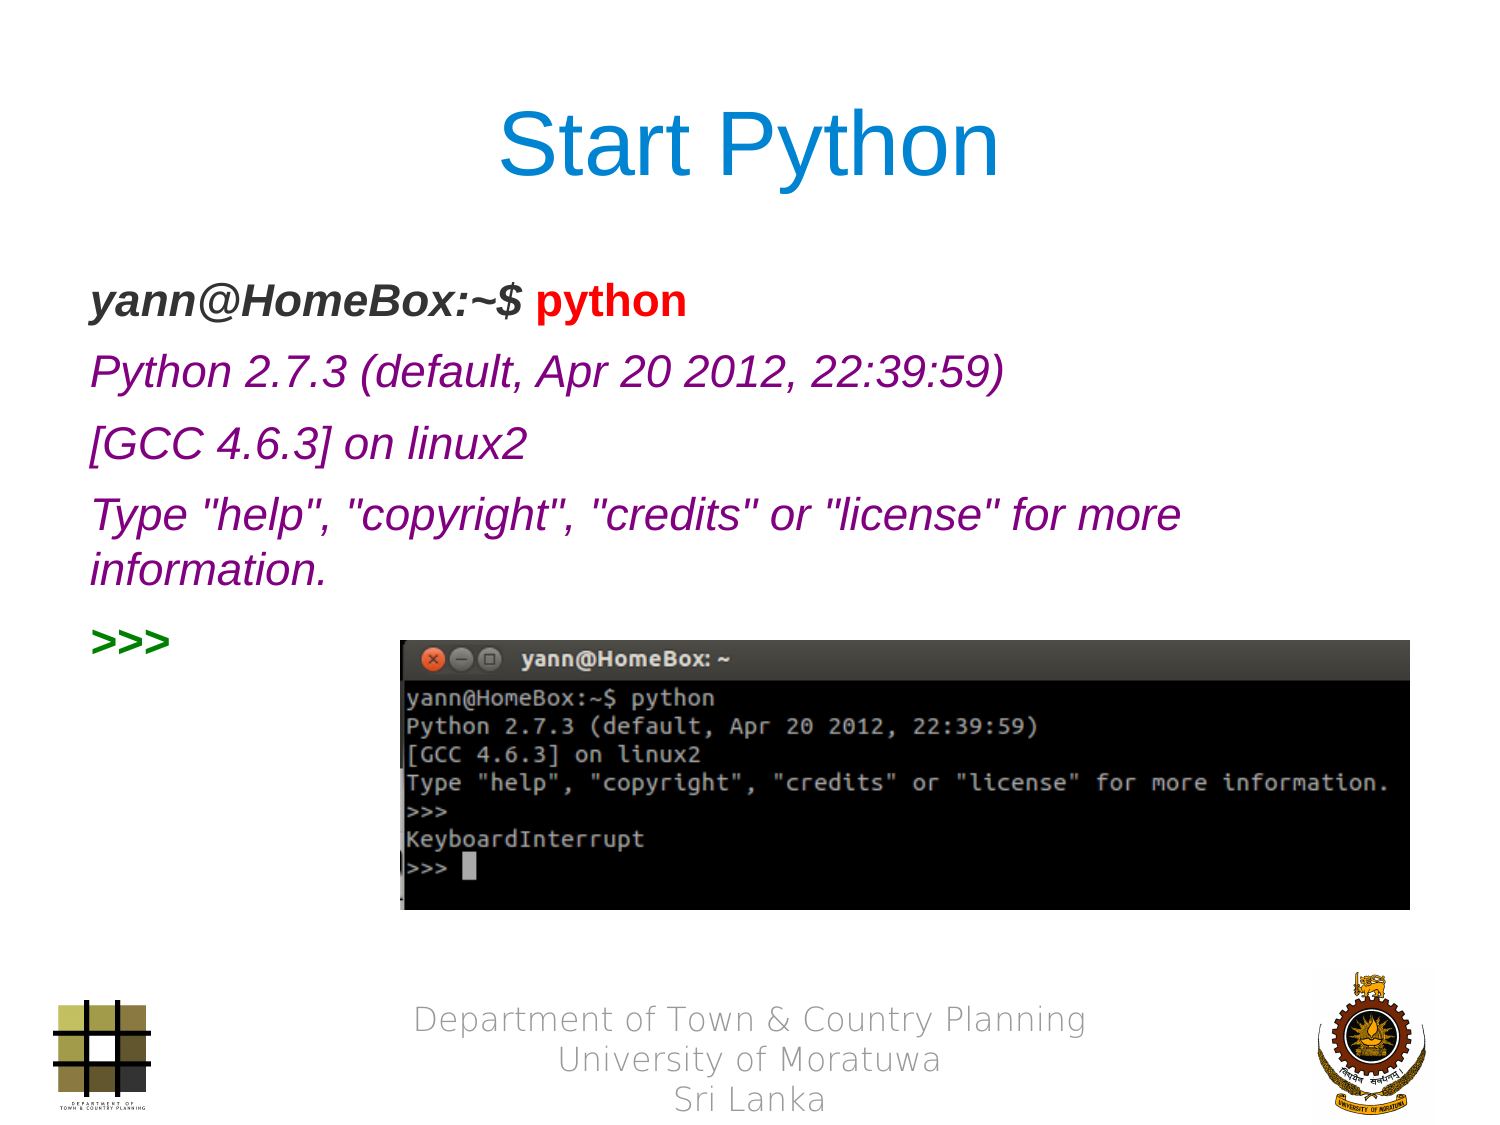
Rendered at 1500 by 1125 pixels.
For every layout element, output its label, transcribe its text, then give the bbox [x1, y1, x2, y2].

title Start Python [75, 45, 1426, 233]
list yann@HomeBox:~$ python Python 2.7.3 (default, Apr 20 2012, 22:39:59) [GCC 4.6.3] on linux2 Type "help", "copyright", "credits" or "license" for more information. >>> [75, 262, 1426, 916]
picture [1312, 966, 1435, 1125]
picture [53, 1000, 151, 1110]
picture [400, 640, 1410, 910]
